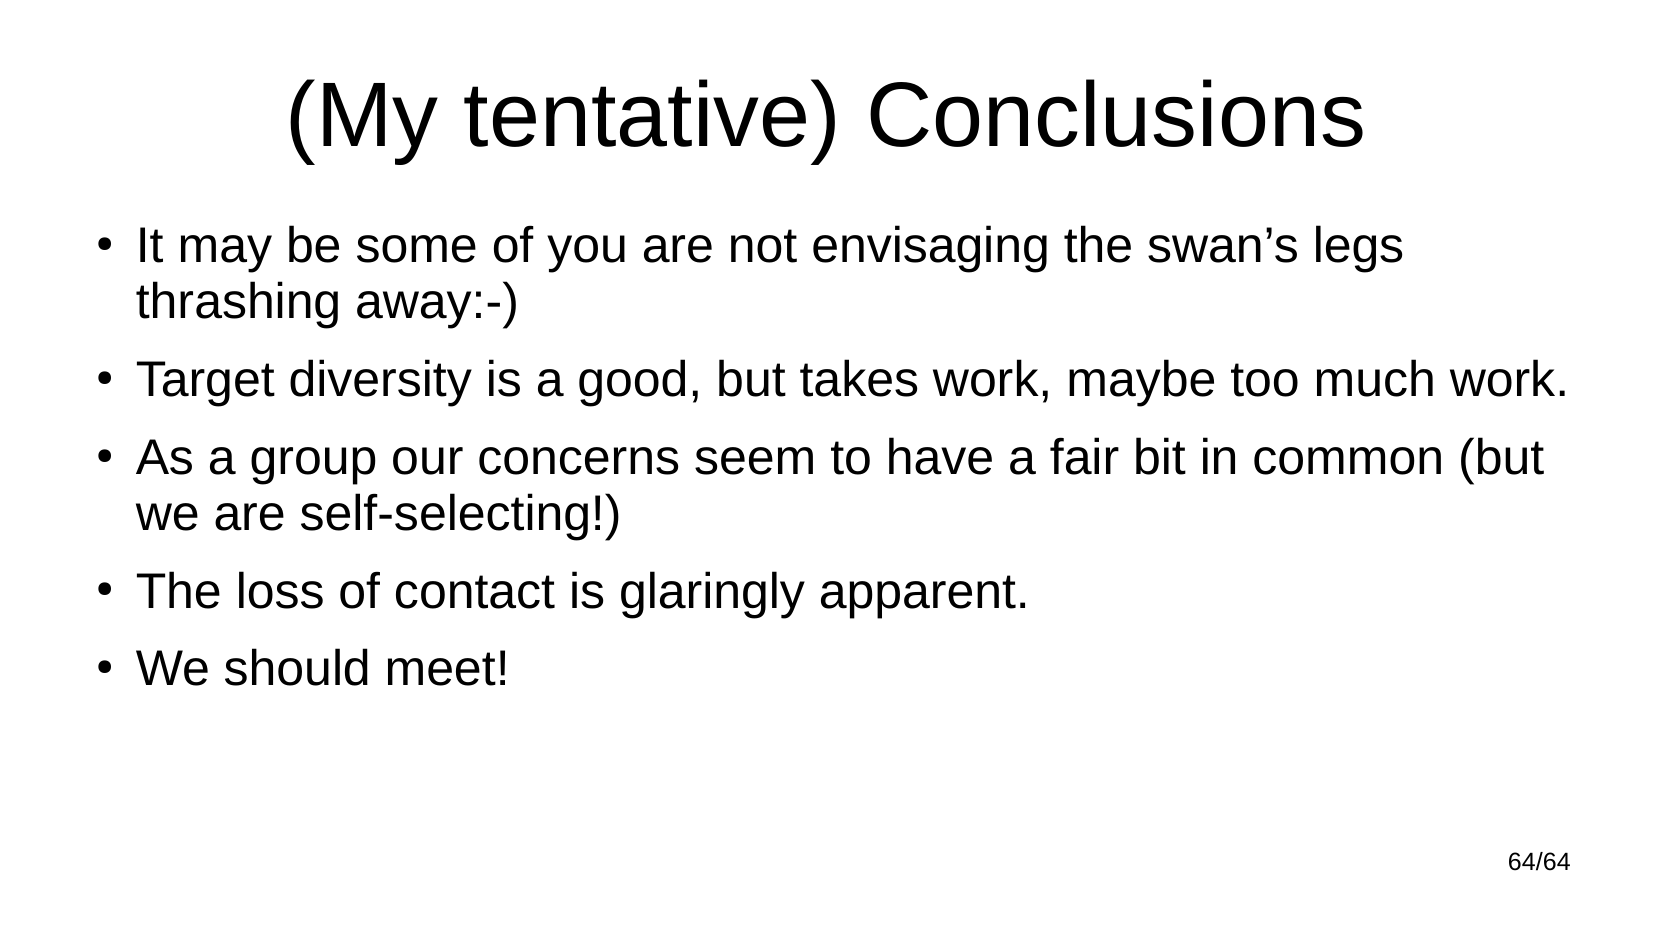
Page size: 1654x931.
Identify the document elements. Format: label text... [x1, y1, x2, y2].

list It may be some of you are not envisaging the swan’s legs thrashing away:-) Target diversity is a good, but takes work, maybe too much work. As a group our concerns seem to have a fair bit in common (but we are self-selecting!) The loss of contact is glaringly apparent. We should meet! [82, 217, 1571, 758]
title (My tentative) Conclusions [82, 37, 1571, 193]
